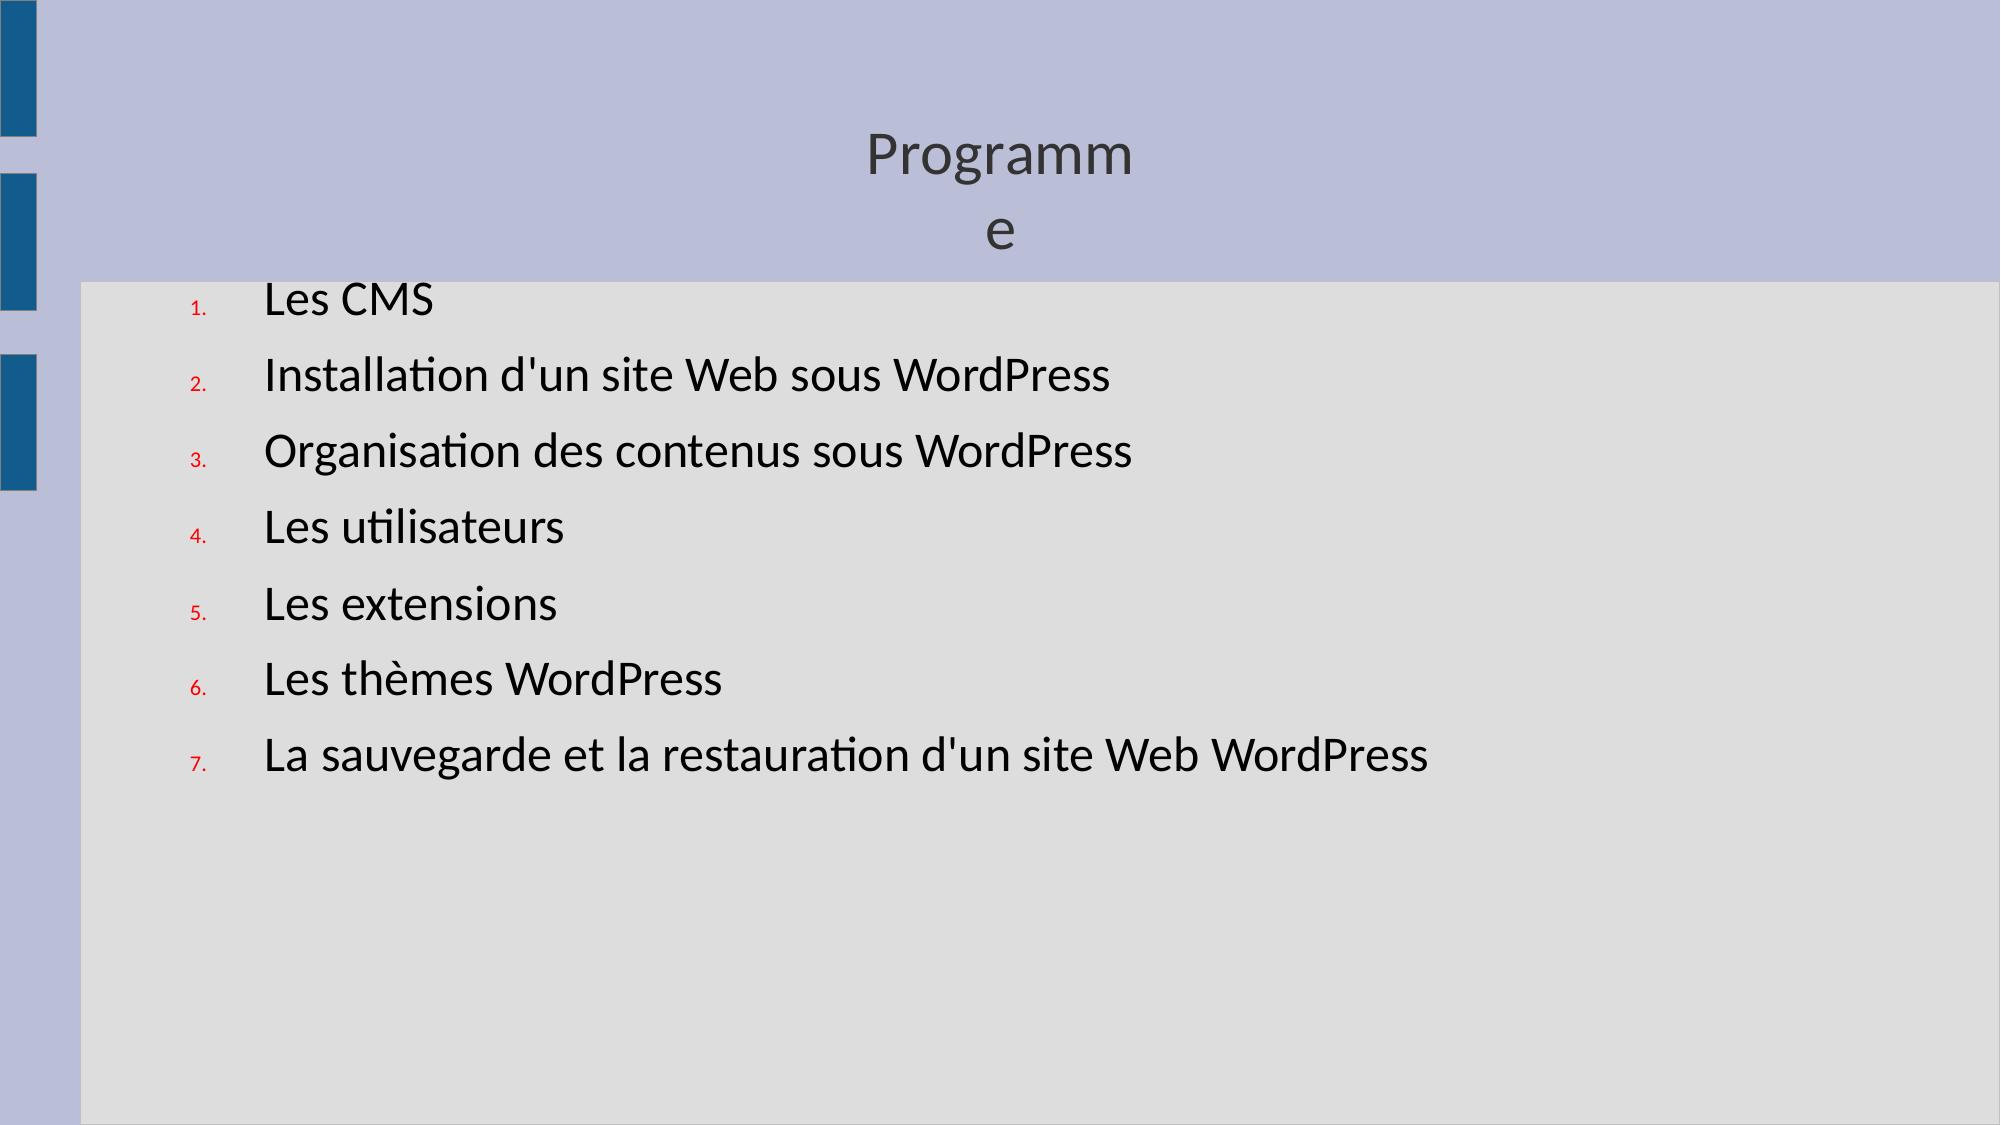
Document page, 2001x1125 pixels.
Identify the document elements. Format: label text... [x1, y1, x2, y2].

text_box Les CMS Installation d'un site Web sous WordPress Organisation des contenus sous WordPress Les utilisateurs Les extensions Les thèmes WordPress La sauvegarde et la restauration d'un site Web WordPress [187, 247, 1823, 783]
title Programme [849, 109, 1151, 247]
